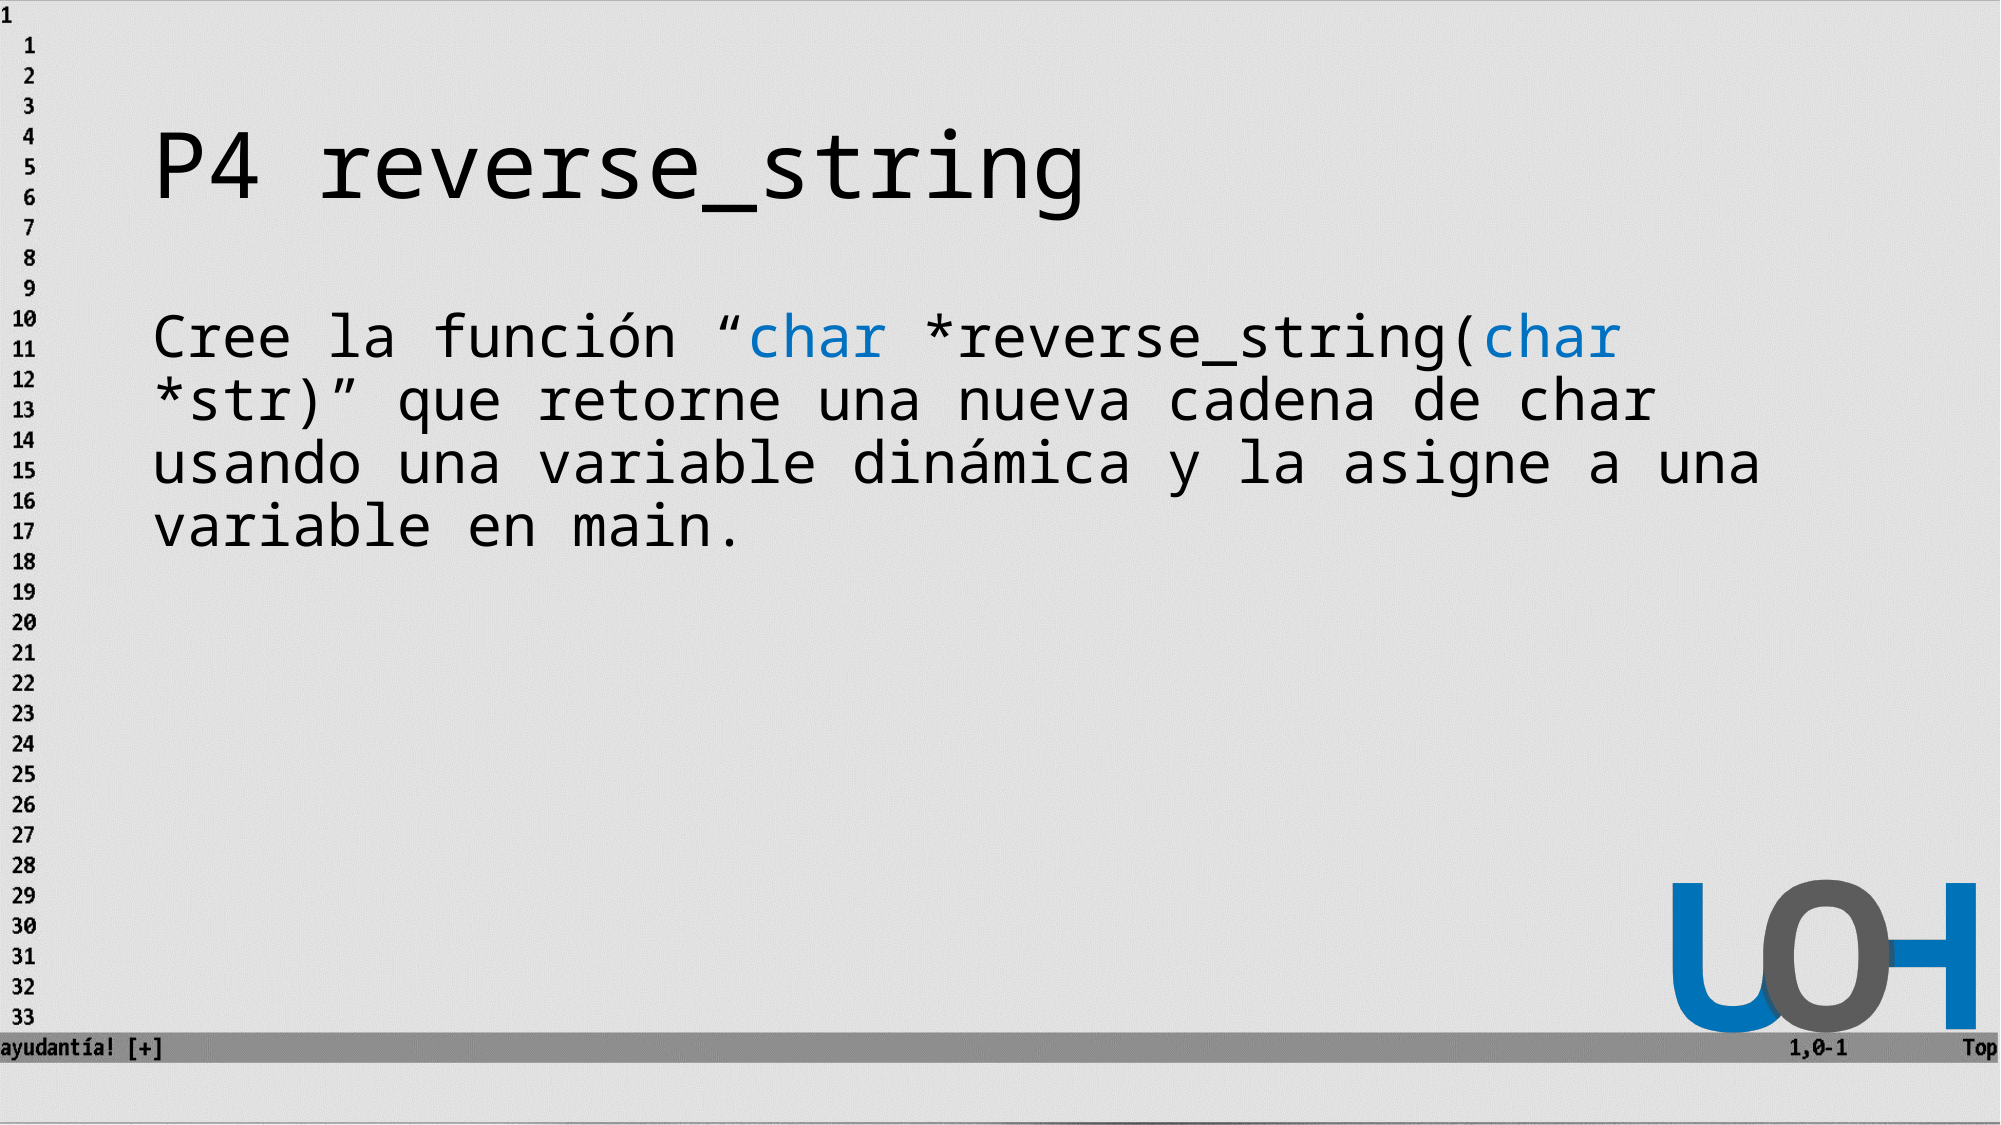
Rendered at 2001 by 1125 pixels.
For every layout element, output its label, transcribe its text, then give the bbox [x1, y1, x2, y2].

title P4 reverse_string [137, 59, 1709, 278]
list Cree la función “char *reverse_string(char *str)” que retorne una nueva cadena de char usando una variable dinámica y la asigne a una variable en main. [137, 299, 1863, 1014]
picture [0, 0, 2001, 1125]
